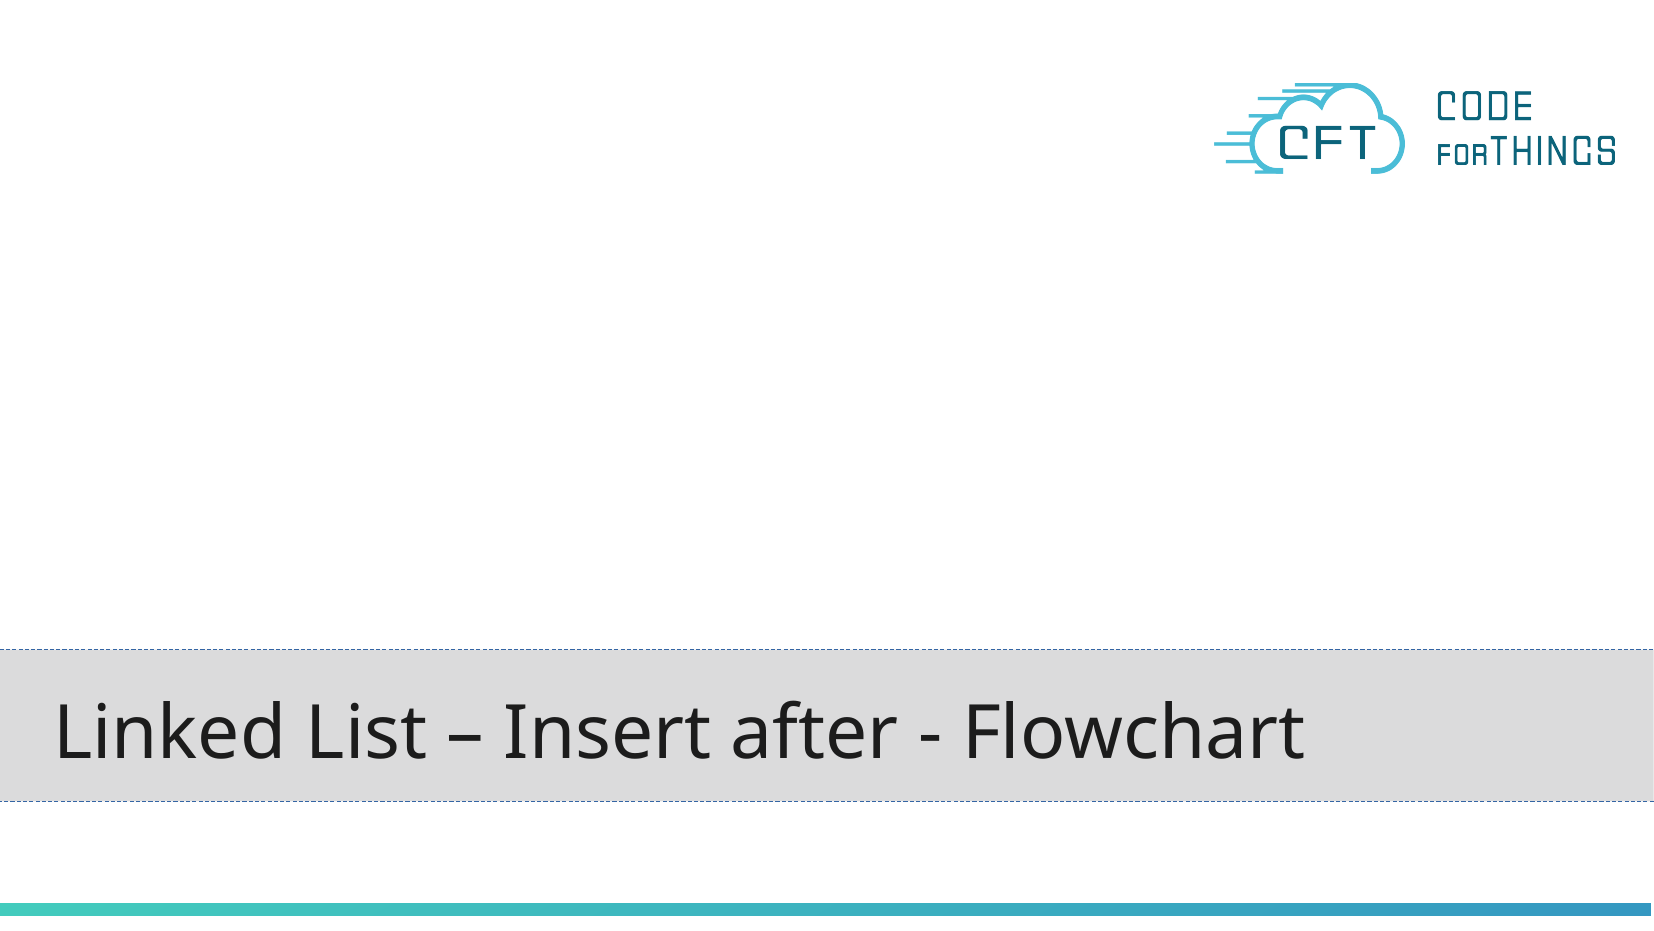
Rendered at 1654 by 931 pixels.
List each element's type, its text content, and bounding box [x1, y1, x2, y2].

picture [1214, 83, 1615, 174]
title Linked List – Insert after - Flowchart [53, 651, 1542, 807]
